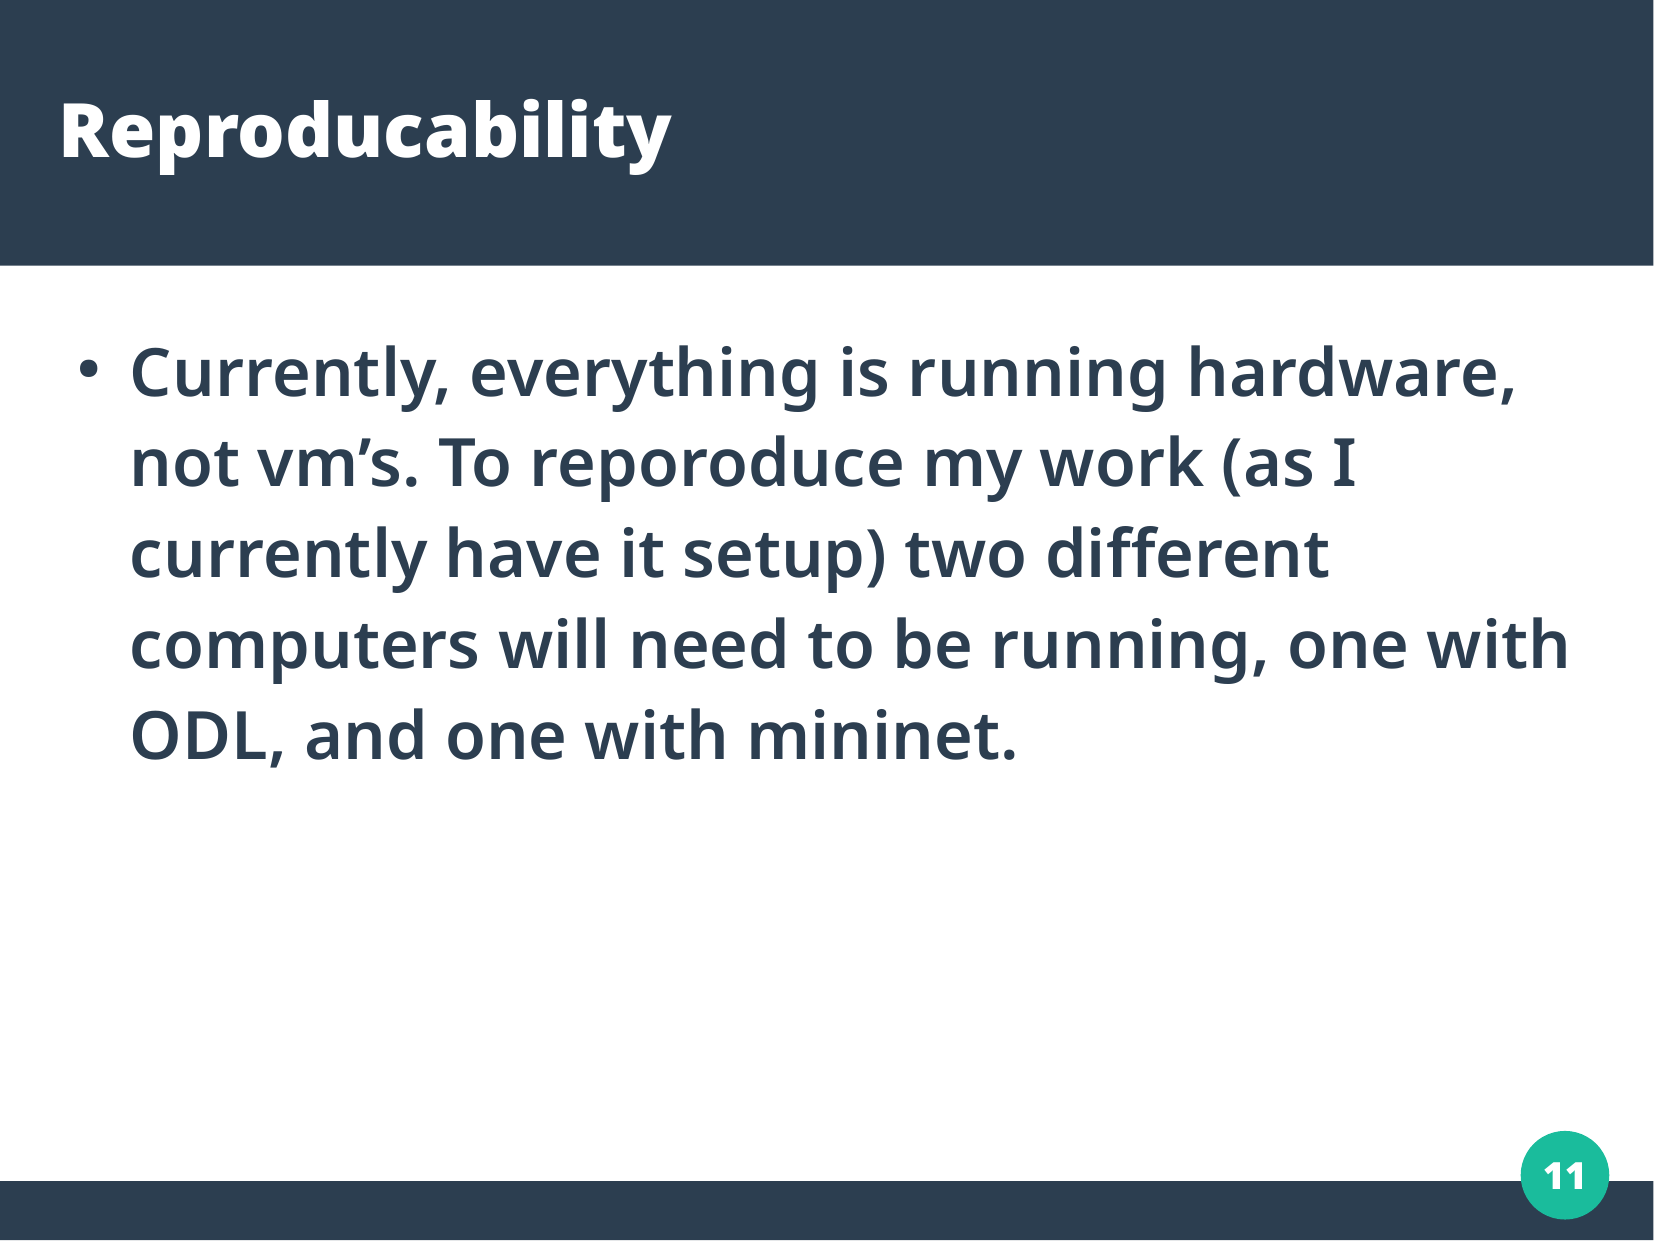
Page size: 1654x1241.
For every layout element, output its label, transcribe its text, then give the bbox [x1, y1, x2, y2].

title Reproducability [59, 49, 1595, 207]
list Currently, everything is running hardware, not vm’s. To reporoduce my work (as I currently have it setup) two different computers will need to be running, one with ODL, and one with mininet. [59, 324, 1595, 1152]
